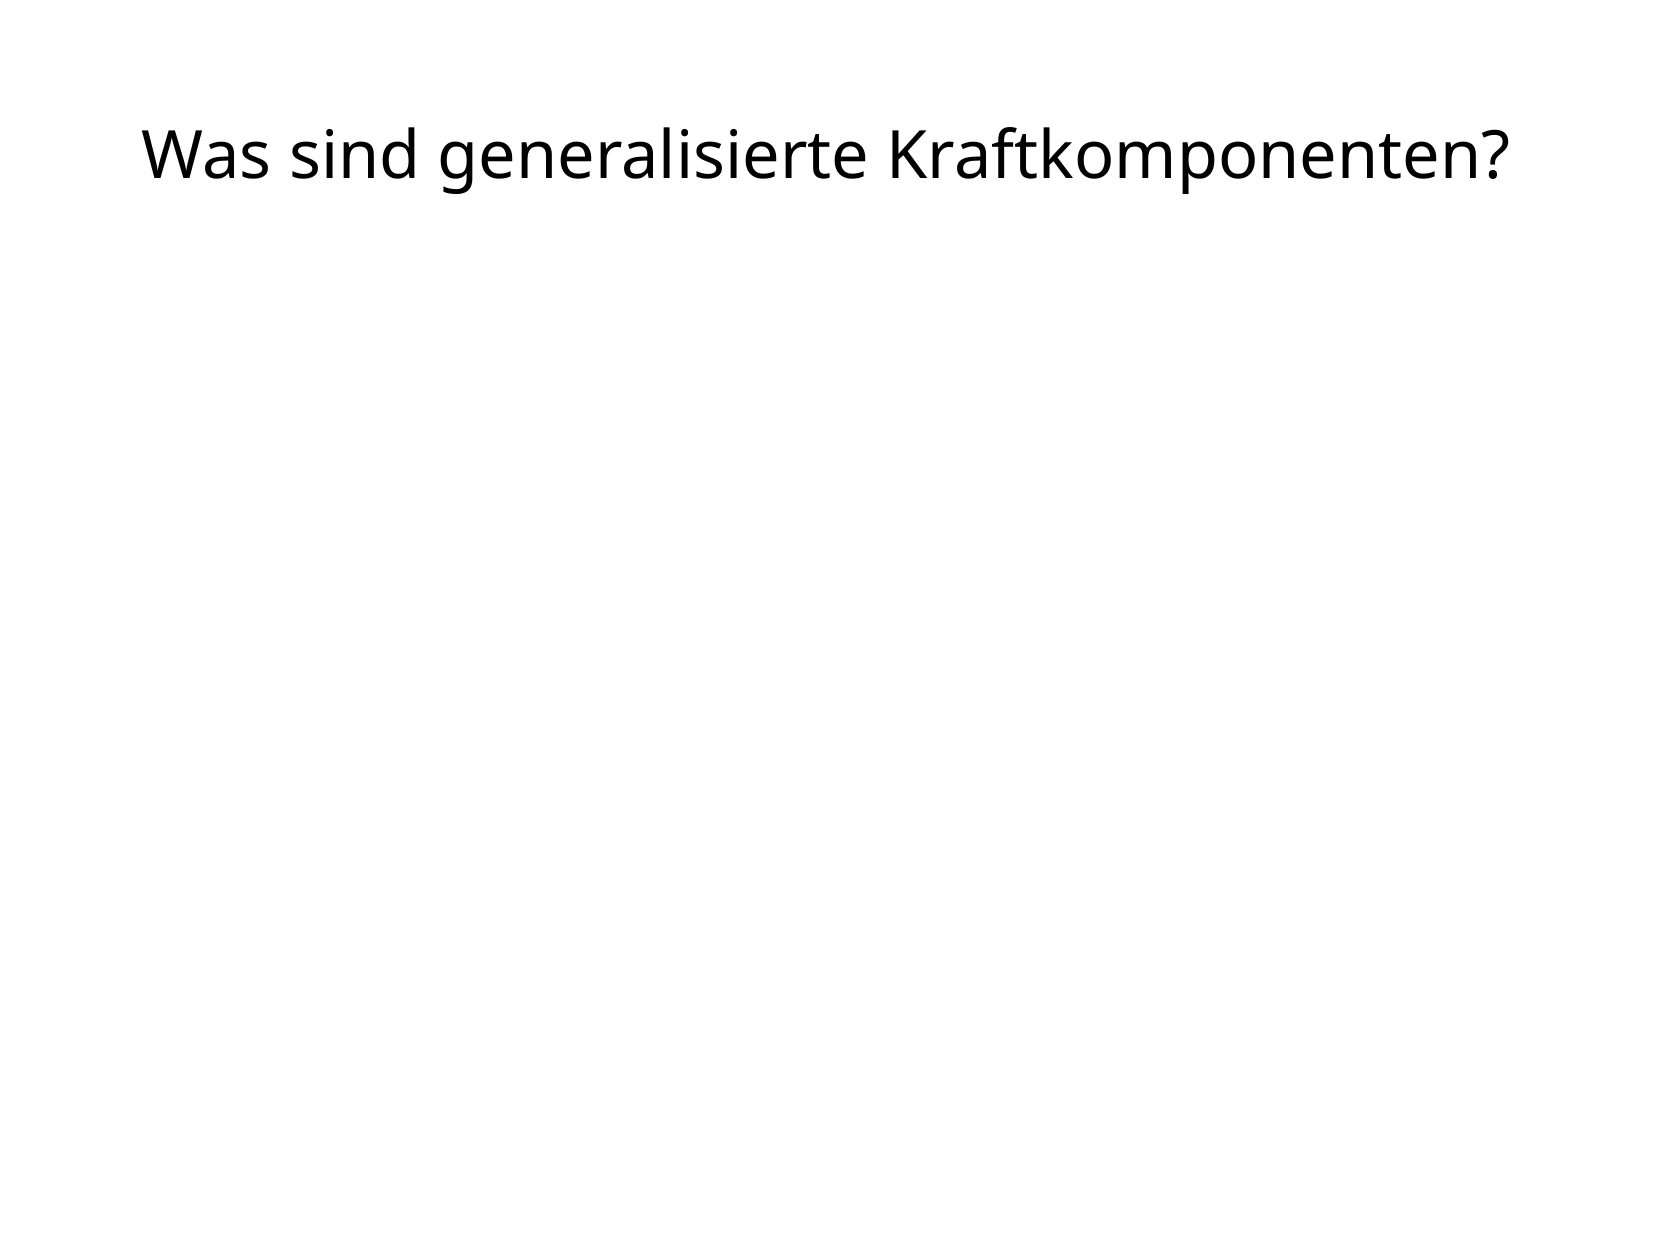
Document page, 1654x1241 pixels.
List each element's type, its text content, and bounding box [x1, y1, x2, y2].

title Was sind generalisierte Kraftkomponenten? [82, 49, 1571, 257]
